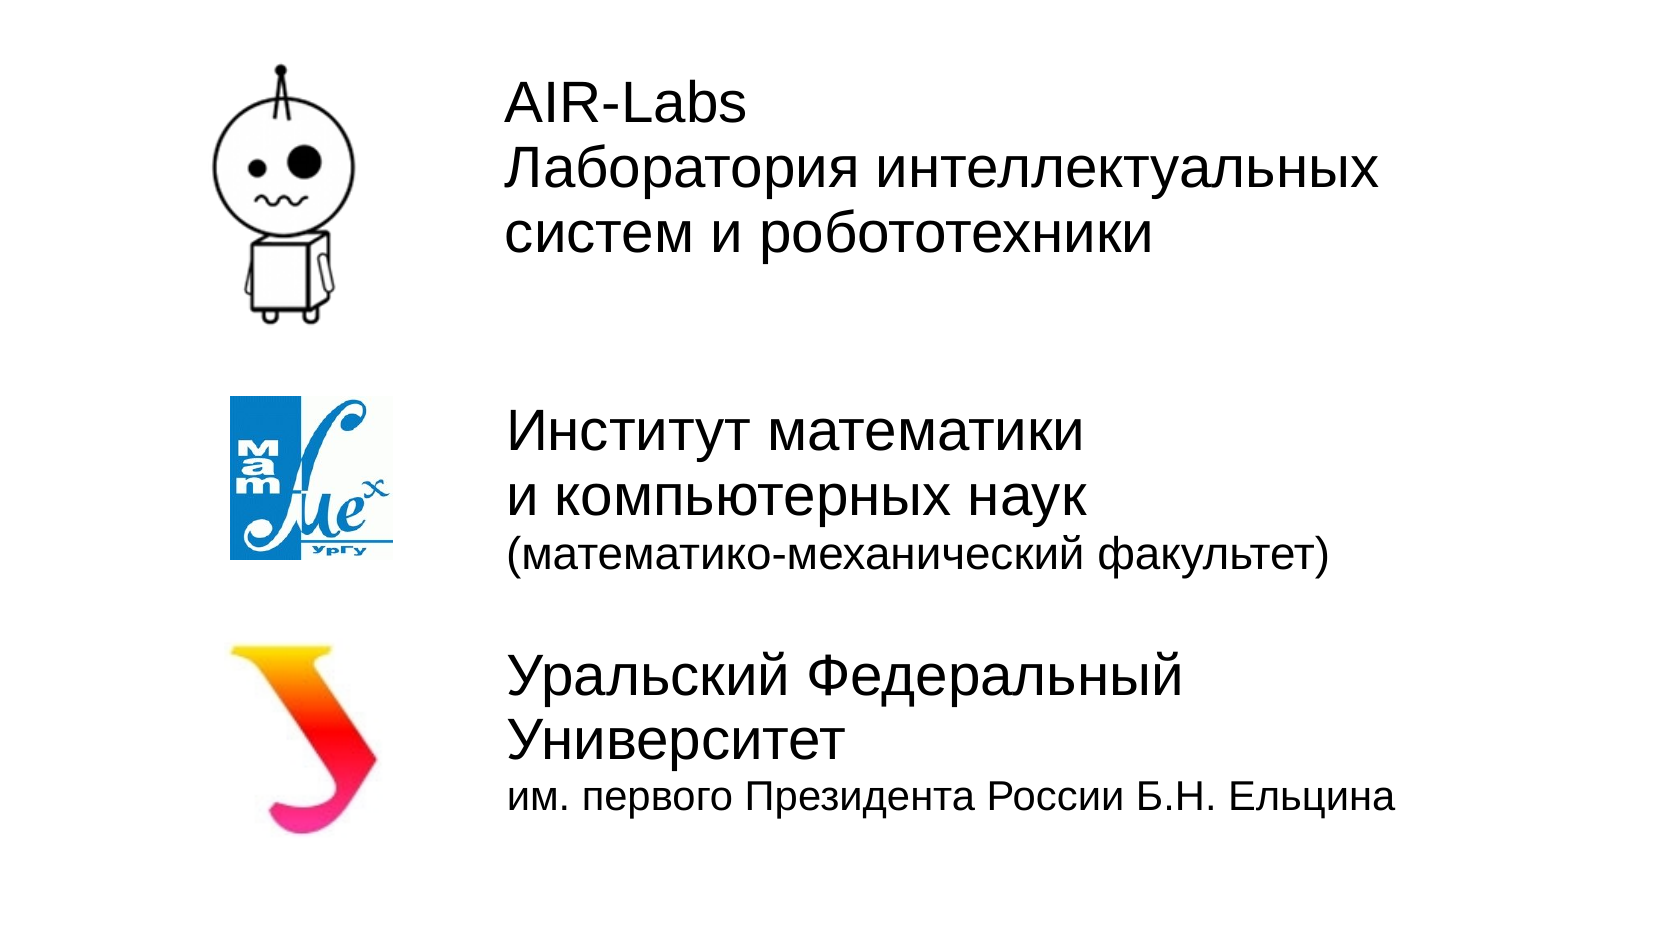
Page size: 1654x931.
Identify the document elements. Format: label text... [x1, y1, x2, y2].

picture [208, 54, 360, 330]
text_box Институт математики и компьютерных наук (математико-механический факультет) [491, 390, 1418, 670]
picture [224, 636, 392, 839]
text_box AIR-Labs Лаборатория интеллектуальных систем и робототехники [490, 62, 1483, 389]
text_box Уральский Федеральный Университет им. первого Президента России Б.Н. Ельцина [492, 634, 1412, 931]
picture [230, 396, 393, 560]
